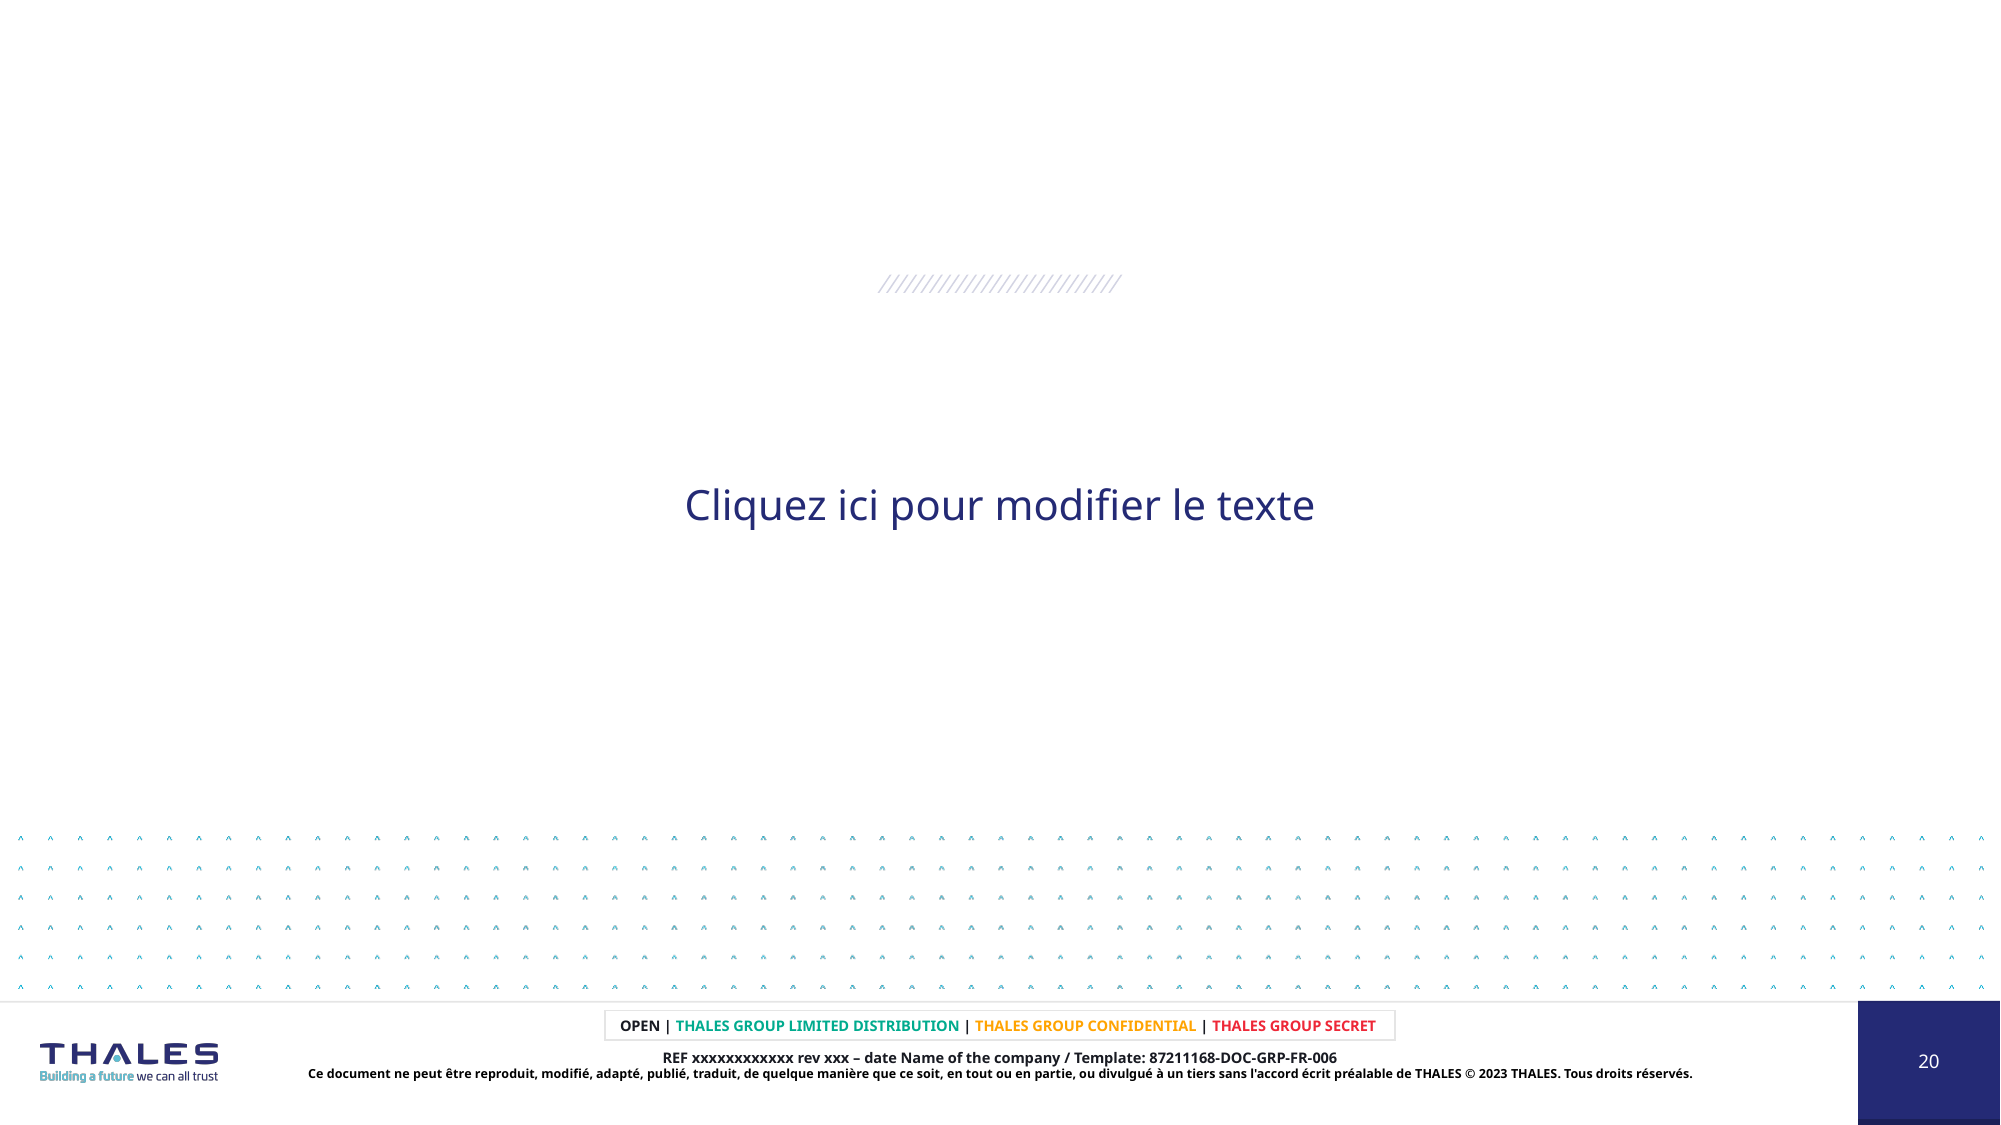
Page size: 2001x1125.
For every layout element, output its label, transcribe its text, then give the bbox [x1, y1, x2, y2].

list Cliquez ici pour modifier le texte [291, 329, 1709, 678]
picture [0, 816, 2000, 989]
picture [40, 1043, 218, 1083]
